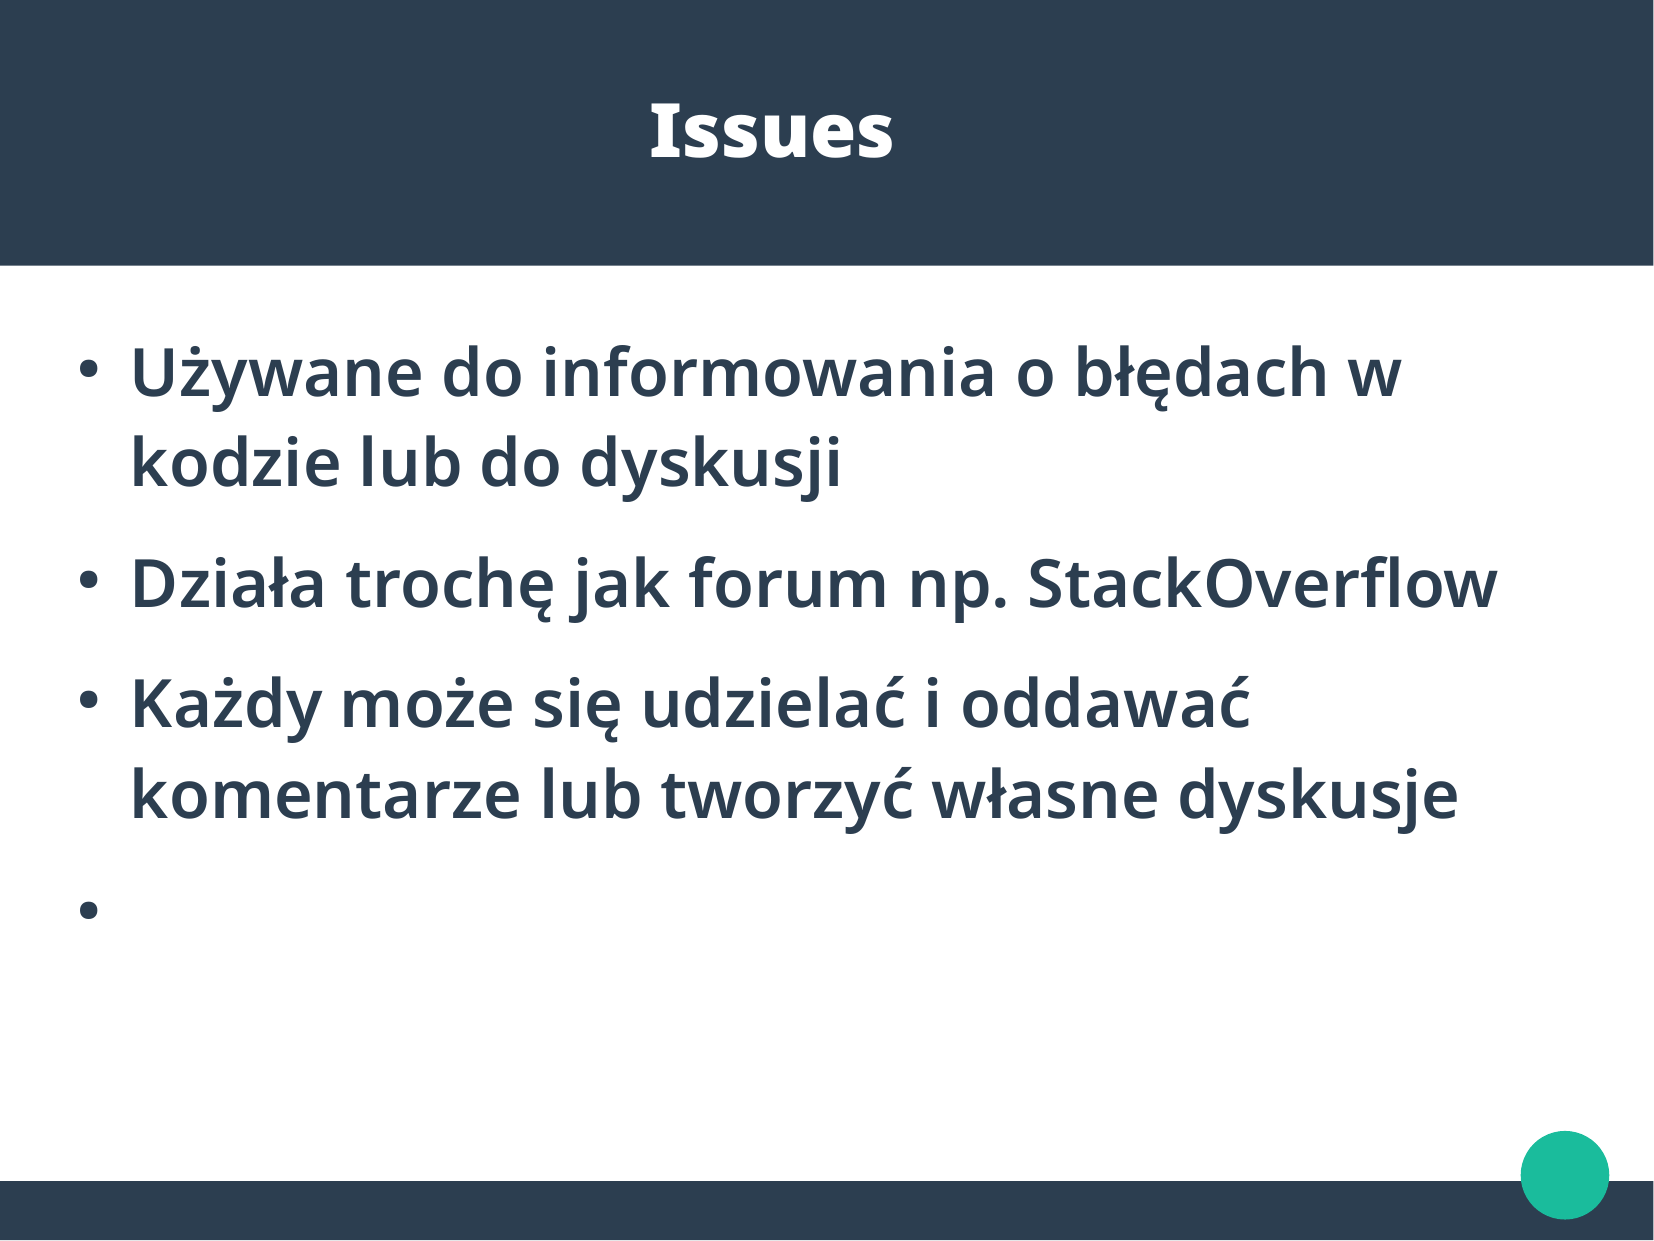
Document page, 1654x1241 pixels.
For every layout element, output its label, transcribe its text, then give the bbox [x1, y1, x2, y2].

title Issues [59, 49, 1595, 207]
list Używane do informowania o błędach w kodzie lub do dyskusji Działa trochę jak forum np. StackOverflow Każdy może się udzielać i oddawać komentarze lub tworzyć własne dyskusje [59, 324, 1595, 1152]
